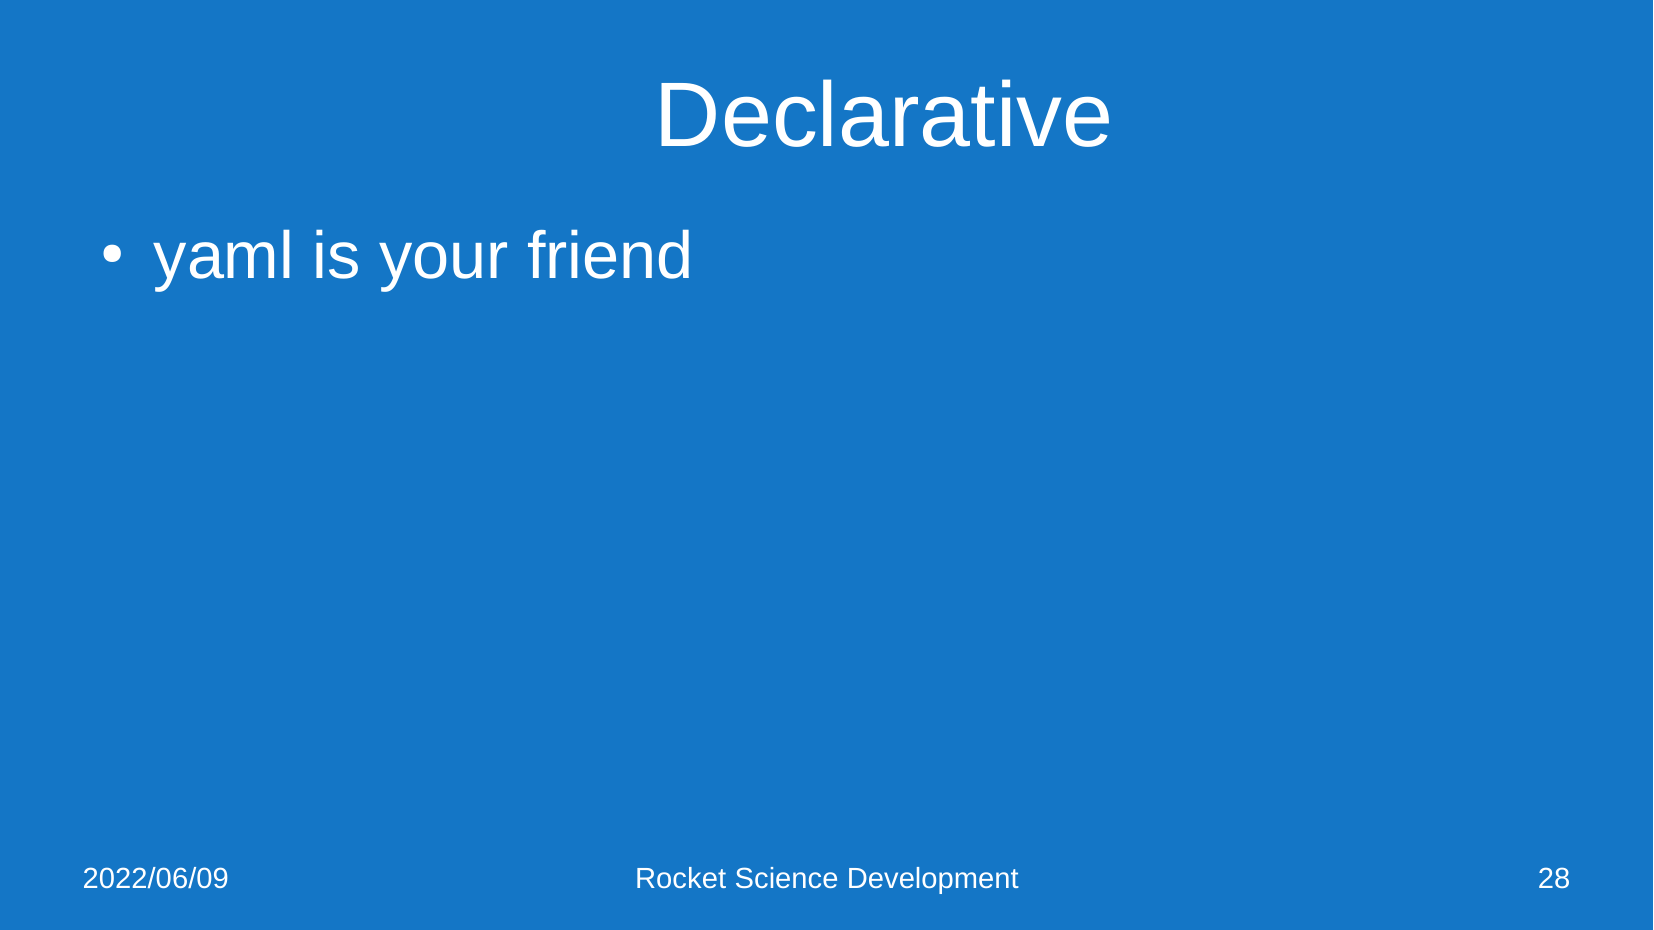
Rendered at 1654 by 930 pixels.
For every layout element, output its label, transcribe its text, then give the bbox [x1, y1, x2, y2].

list yaml is your friend [82, 217, 1571, 757]
title Declarative [82, 37, 1571, 193]
